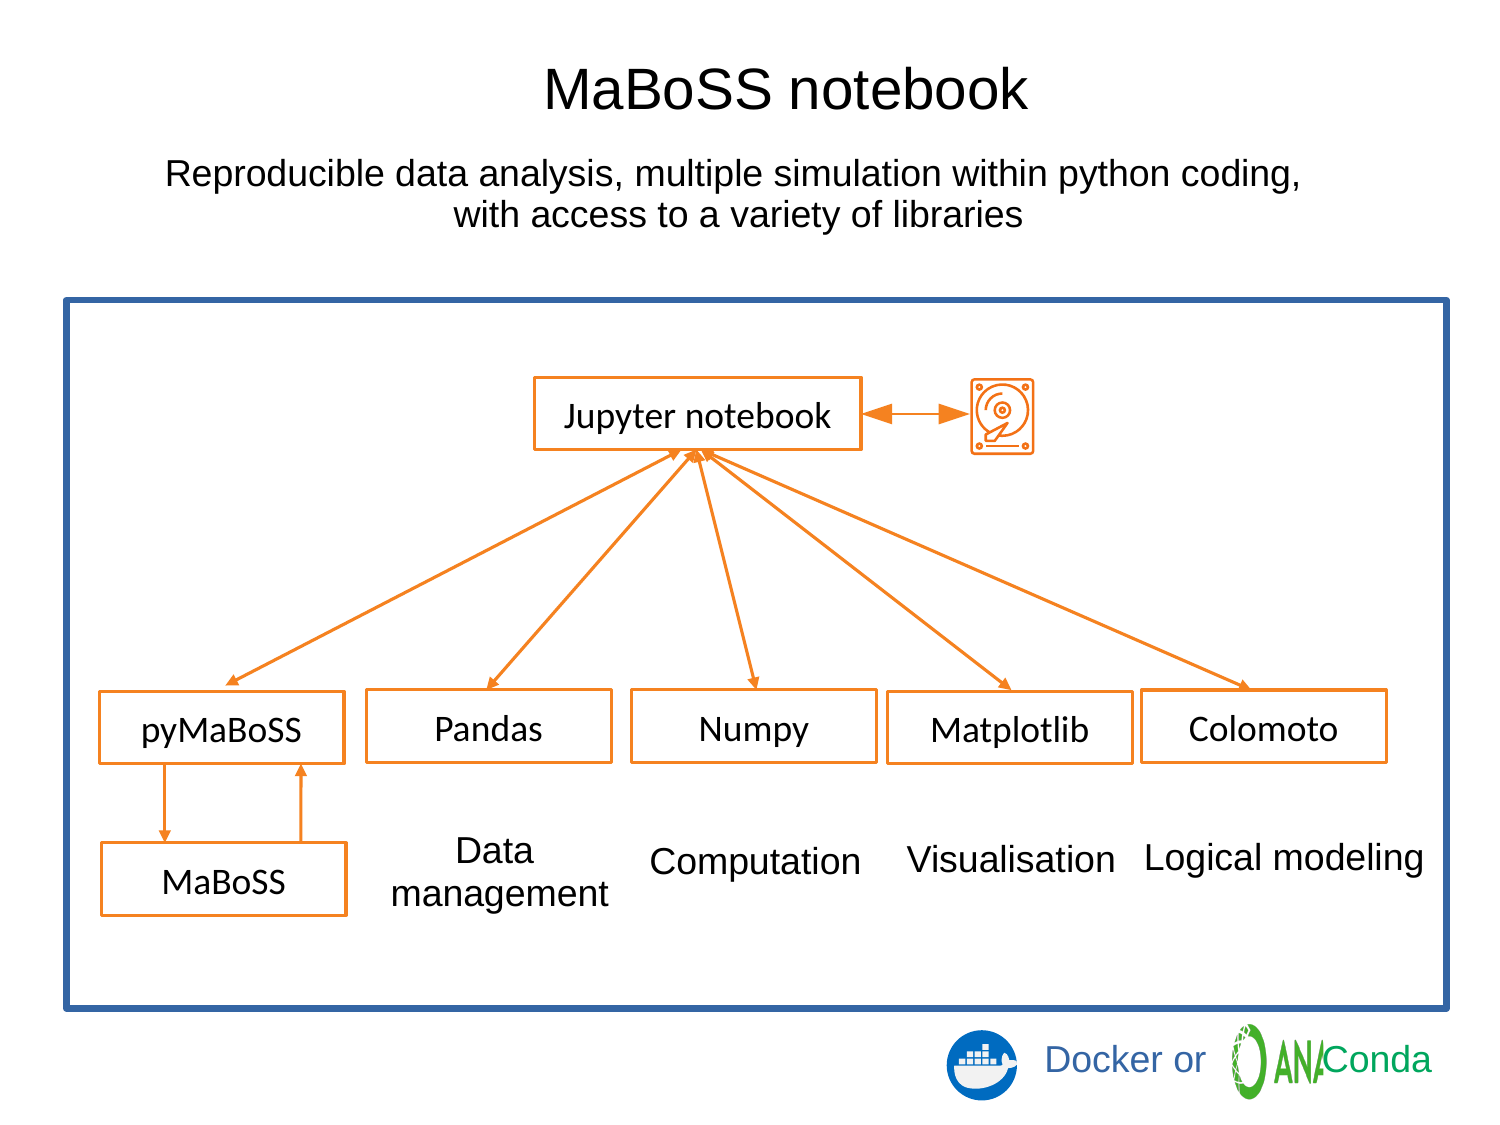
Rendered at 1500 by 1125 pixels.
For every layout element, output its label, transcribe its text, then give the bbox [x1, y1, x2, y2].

text_box Visualisation [891, 831, 1131, 889]
text_box Docker or Conda [1029, 1031, 1229, 1089]
picture [1229, 1009, 1324, 1115]
text_box Data management [375, 822, 624, 922]
text_box Jupyter notebook [534, 377, 861, 450]
text_box Reproducible data analysis, multiple simulation within python coding, with access to a variety of libraries [150, 144, 1328, 244]
text_box Logical modeling [1129, 828, 1440, 886]
text_box pyMaBoSS [99, 691, 344, 764]
text_box Docker or Conda [1324, 1031, 1447, 1089]
text_box Numpy [631, 689, 877, 763]
text_box MaBoSS [101, 842, 347, 916]
text_box Computation [634, 832, 877, 890]
picture [946, 1030, 1017, 1101]
text_box MaBoSS notebook [356, 49, 1216, 130]
picture [963, 378, 1041, 456]
text_box Matplotlib [887, 691, 1133, 764]
text_box Pandas [366, 689, 612, 763]
text_box Colomoto [1141, 690, 1387, 763]
